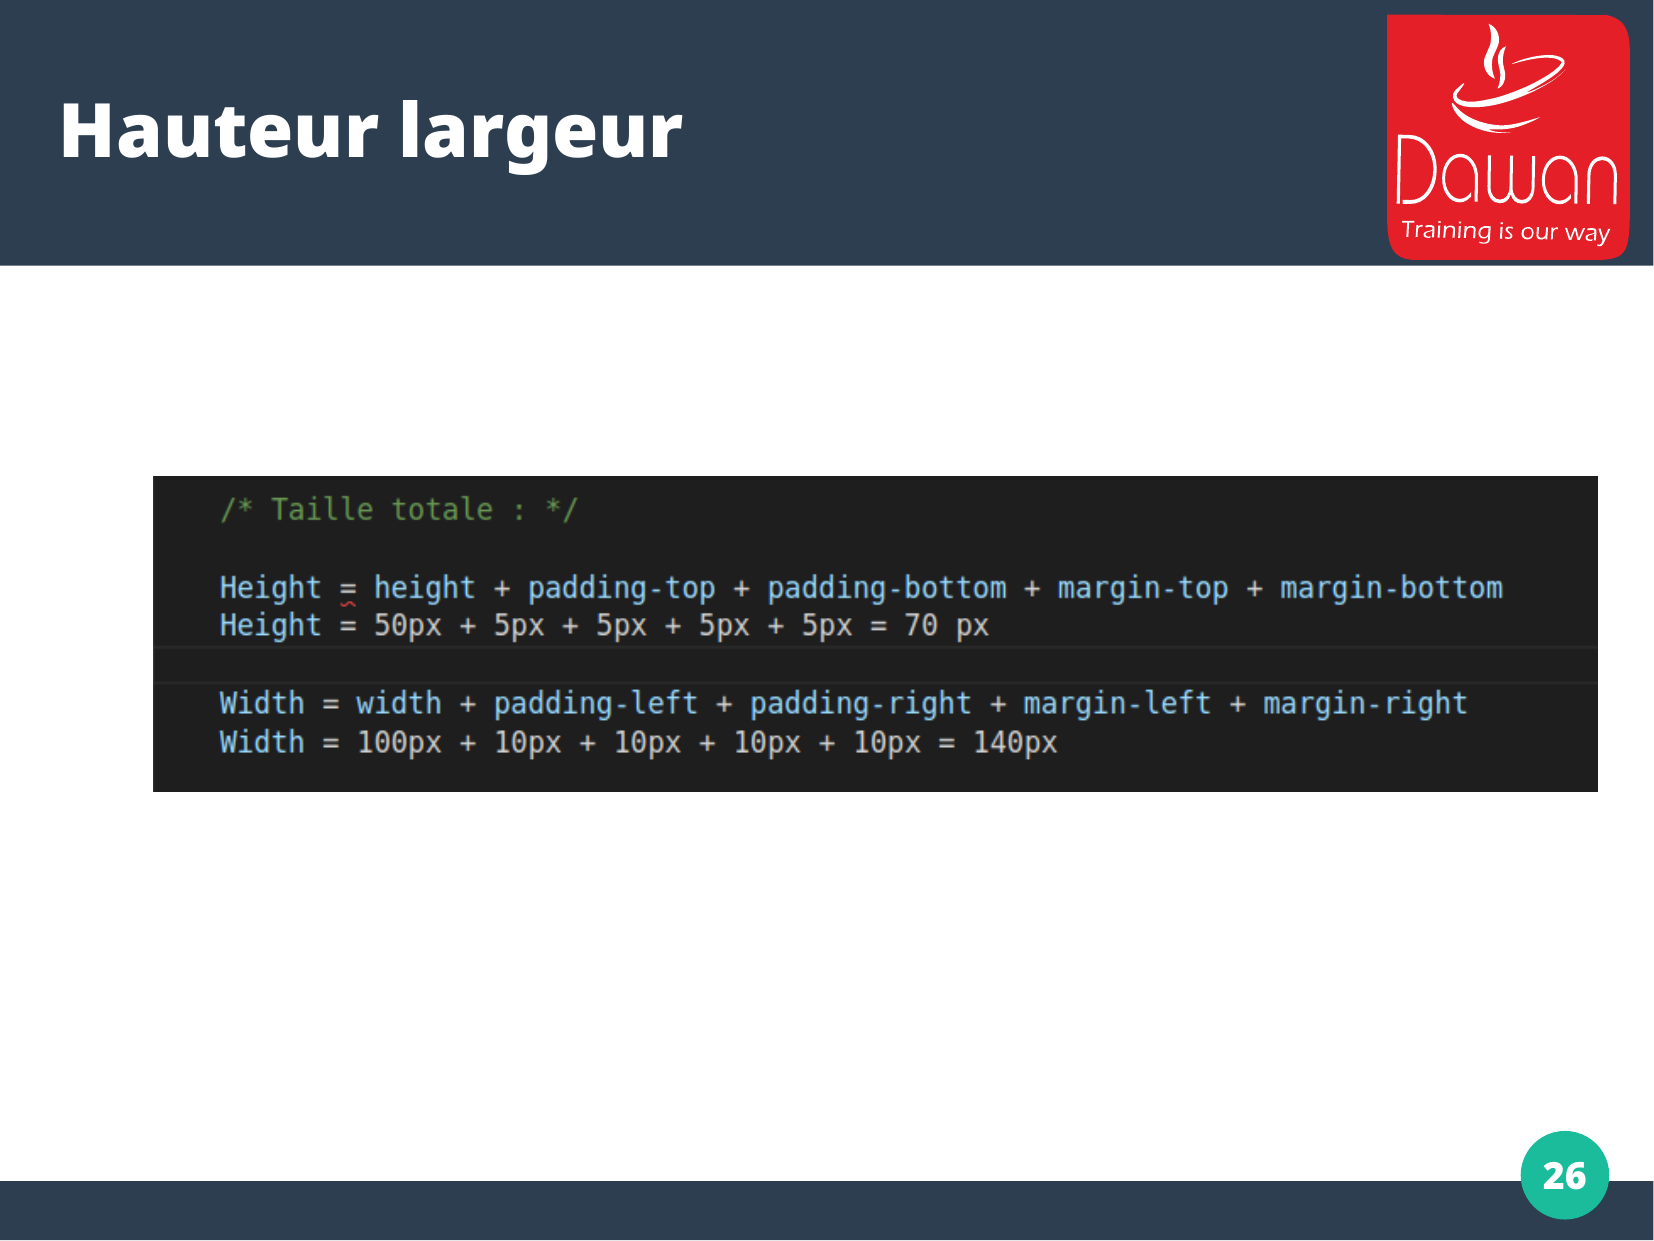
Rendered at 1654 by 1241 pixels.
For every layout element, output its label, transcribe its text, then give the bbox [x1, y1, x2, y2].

picture [1387, 14, 1630, 260]
picture [153, 476, 1598, 792]
title Hauteur largeur [59, 49, 1387, 207]
